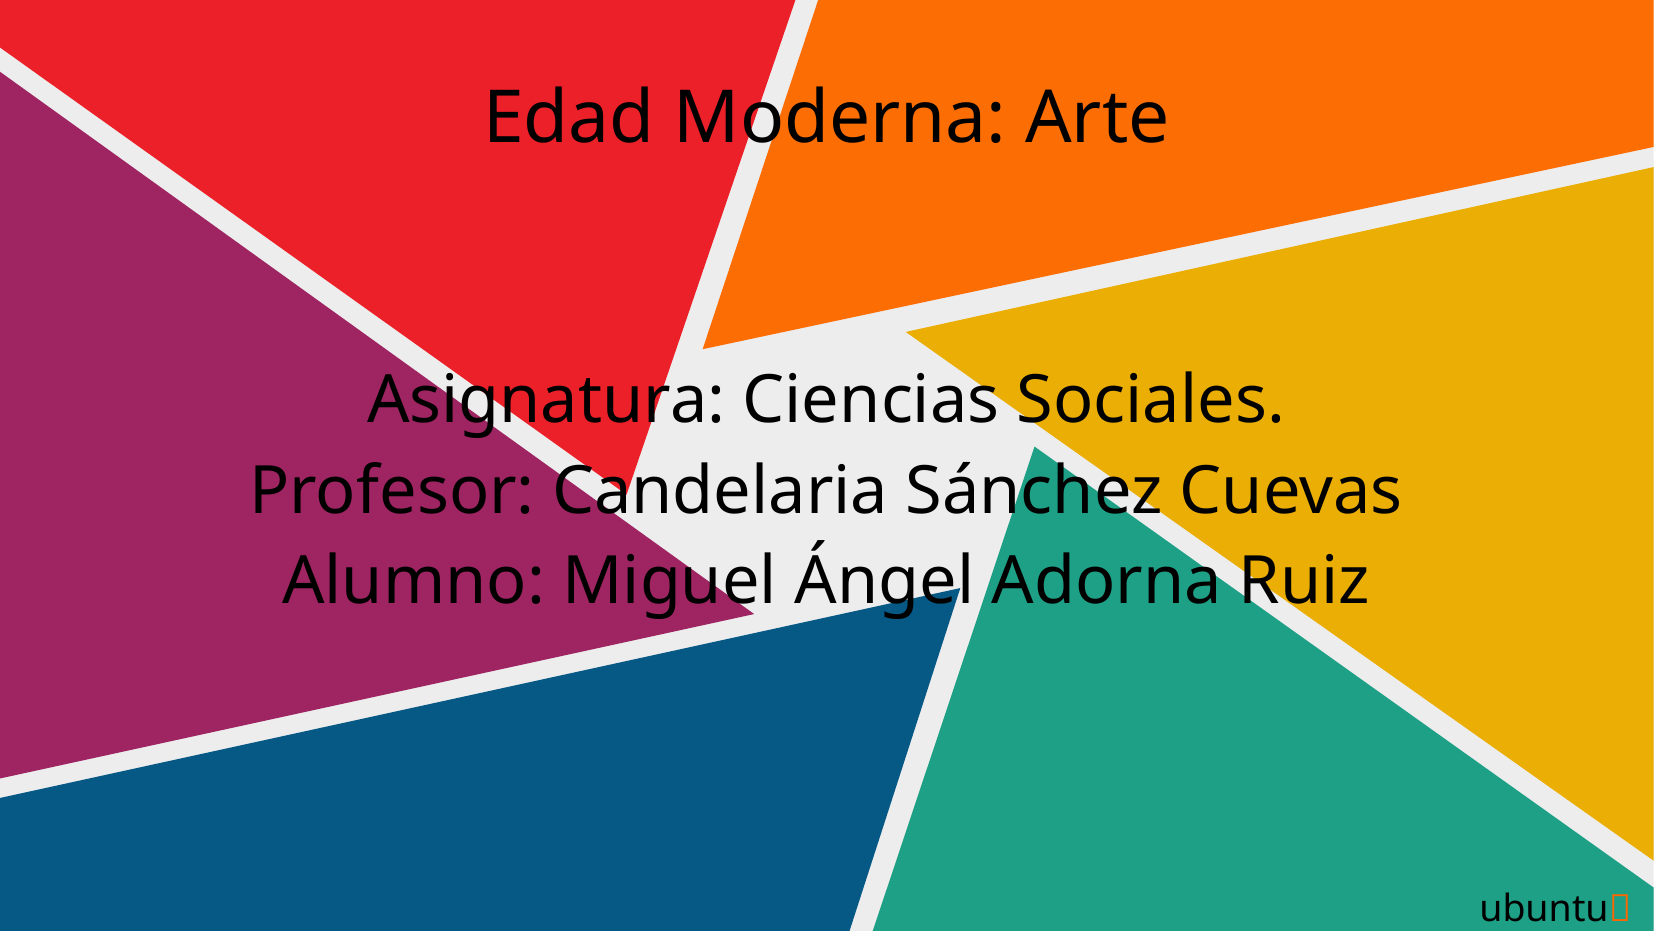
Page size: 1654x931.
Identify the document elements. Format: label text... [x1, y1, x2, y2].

title Edad Moderna: Arte [82, 37, 1571, 193]
text_box ubuntu [1464, 874, 1654, 931]
subtitle Asignatura: Ciencias Sociales. Profesor: Candelaria Sánchez Cuevas Alumno: Miguel Ángel Adorna Ruiz [82, 217, 1571, 758]
